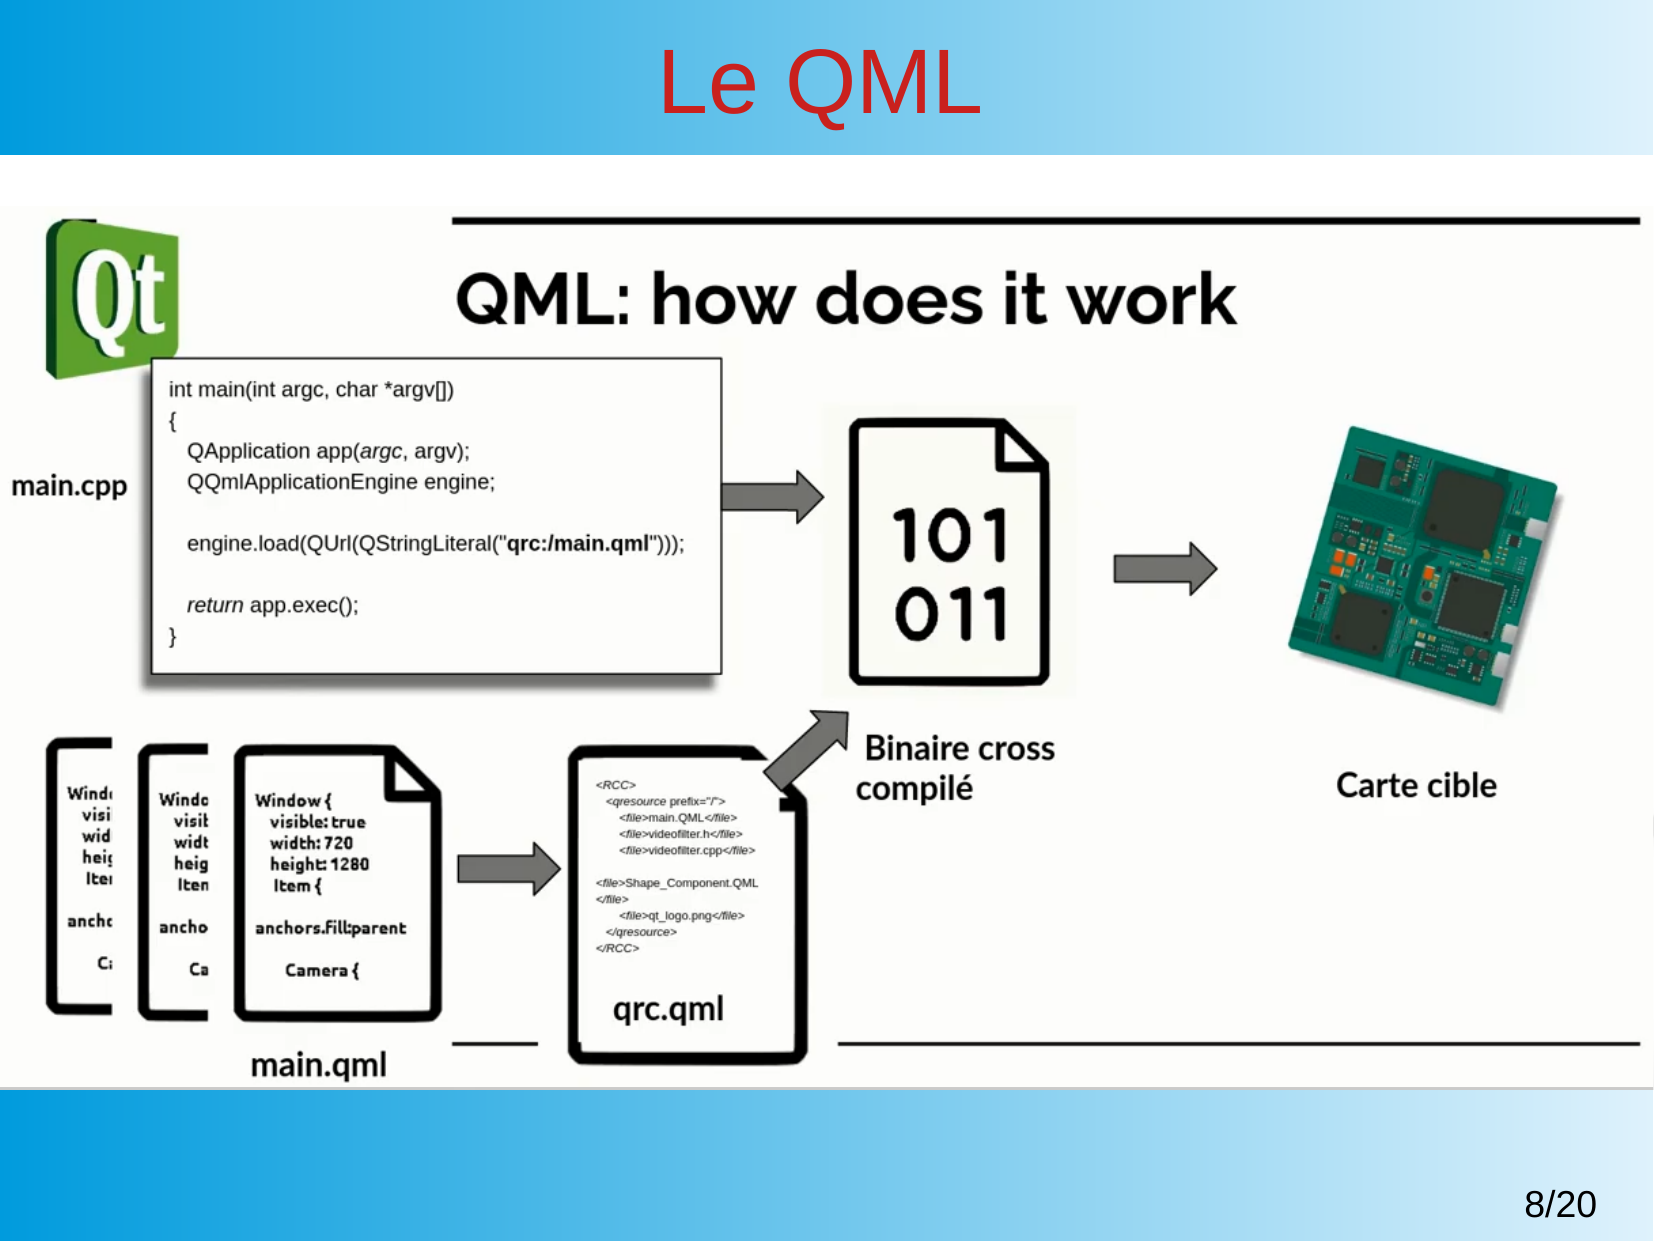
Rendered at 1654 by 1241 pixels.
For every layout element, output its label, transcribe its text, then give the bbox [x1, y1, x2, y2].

picture [0, 206, 1654, 1241]
title Le QML [76, 29, 1565, 135]
text_box <numéro>/20 [1509, 1176, 1654, 1241]
